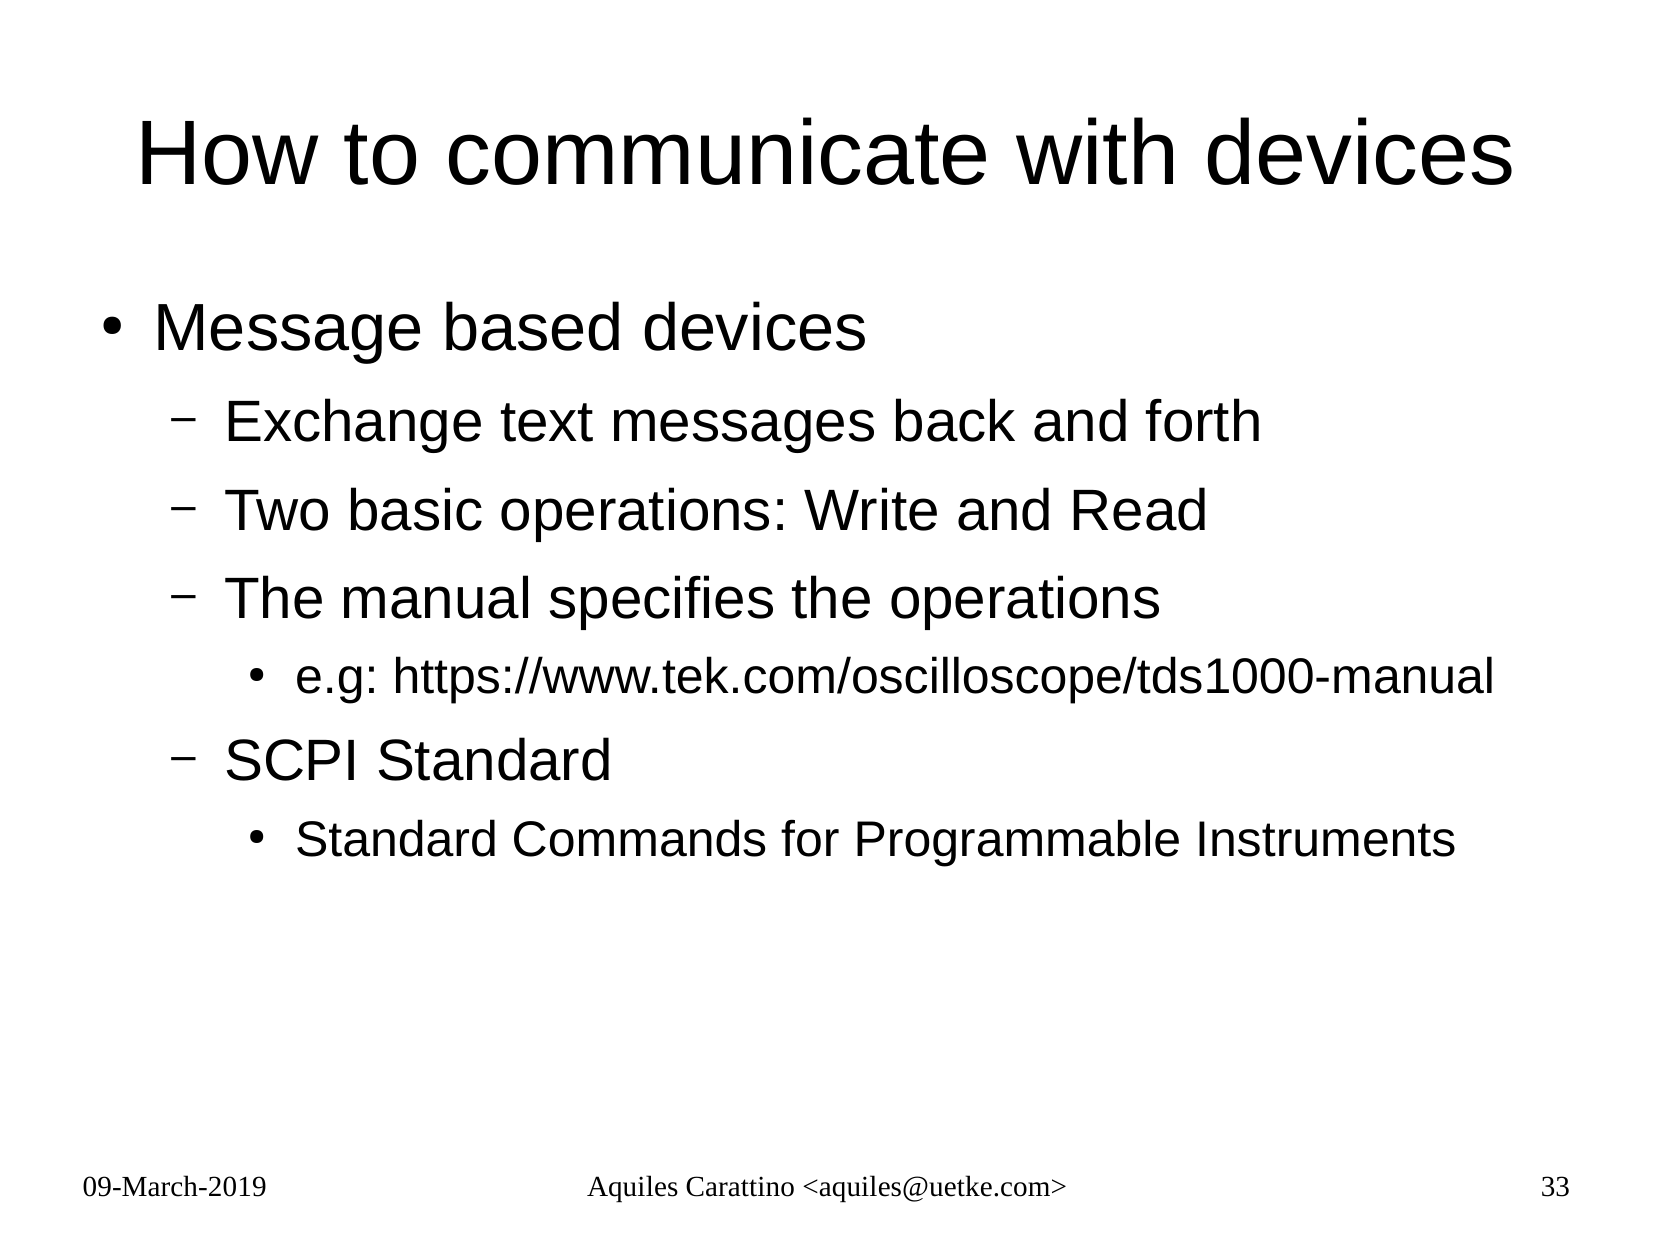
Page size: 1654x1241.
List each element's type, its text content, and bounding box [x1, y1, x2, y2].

title How to communicate with devices [82, 49, 1571, 257]
list Message based devices Exchange text messages back and forth Two basic operations: Write and Read The manual specifies the operations e.g: https://www.tek.com/oscilloscope/tds1000-manual SCPI Standard Standard Commands for Programmable Instruments [82, 290, 1571, 1010]
